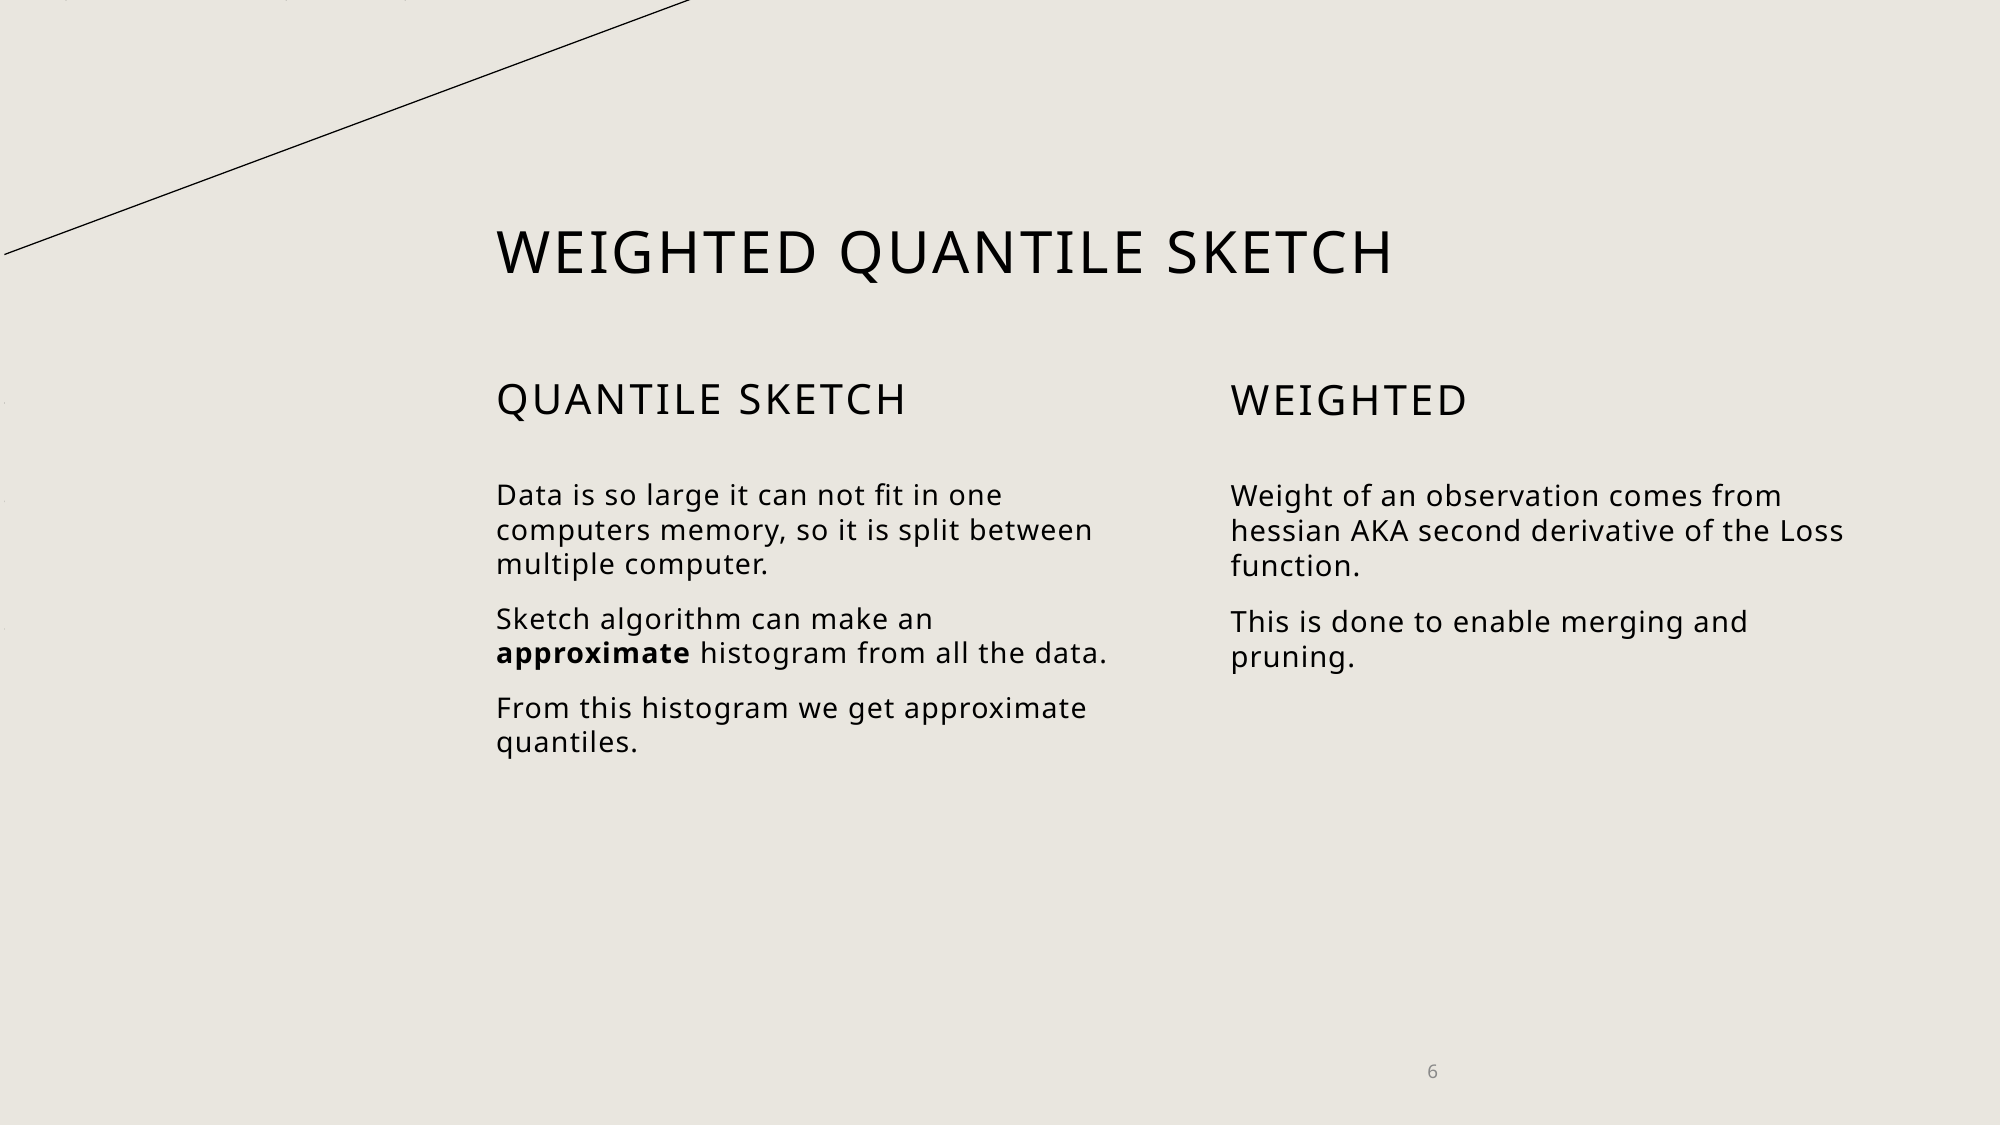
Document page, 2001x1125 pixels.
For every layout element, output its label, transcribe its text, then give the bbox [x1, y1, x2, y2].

list Weight of an observation comes from hessian AKA second derivative of the Loss function. This is done to enable merging and pruning. [1215, 469, 1863, 798]
text_box 12 [1412, 1042, 1863, 1103]
list WEIGHTED [1215, 297, 1863, 433]
list QUANTILE SKETCH [481, 296, 1126, 432]
title Weighted quantile sketch [481, 146, 1863, 364]
list Data is so large it can not fit in one computers memory, so it is split between multiple computer. Sketch algorithm can make an approximate histogram from all the data. From this histogram we get approximate quantiles. [481, 469, 1126, 798]
